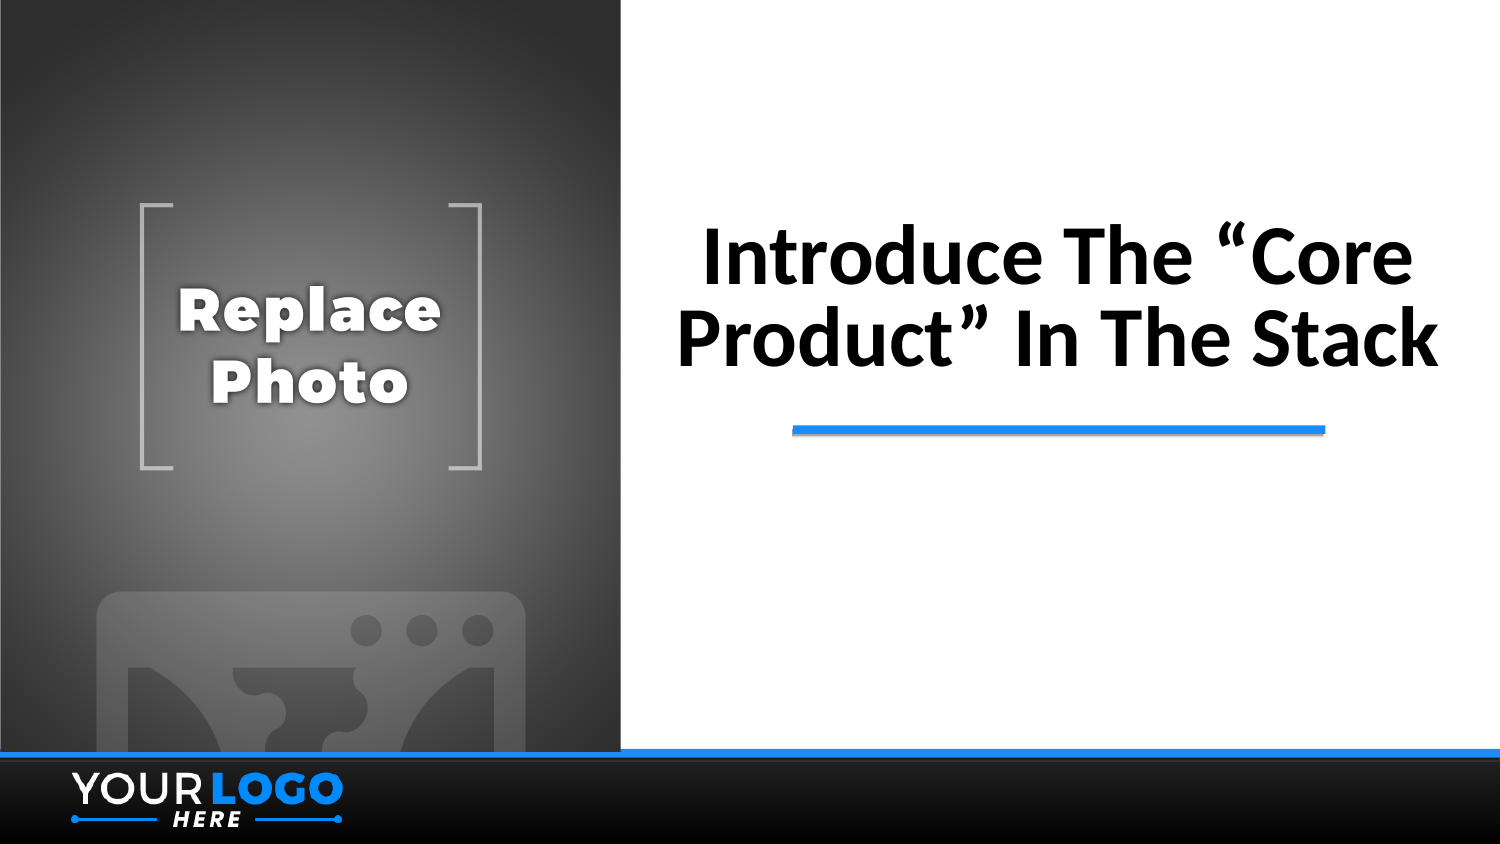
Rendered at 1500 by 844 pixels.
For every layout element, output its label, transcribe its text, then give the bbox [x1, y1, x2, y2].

picture [66, 766, 346, 831]
picture [0, 0, 621, 752]
text_box Introduce The “Core Product” In The Stack [635, 189, 1482, 413]
text_box [792, 425, 1326, 434]
